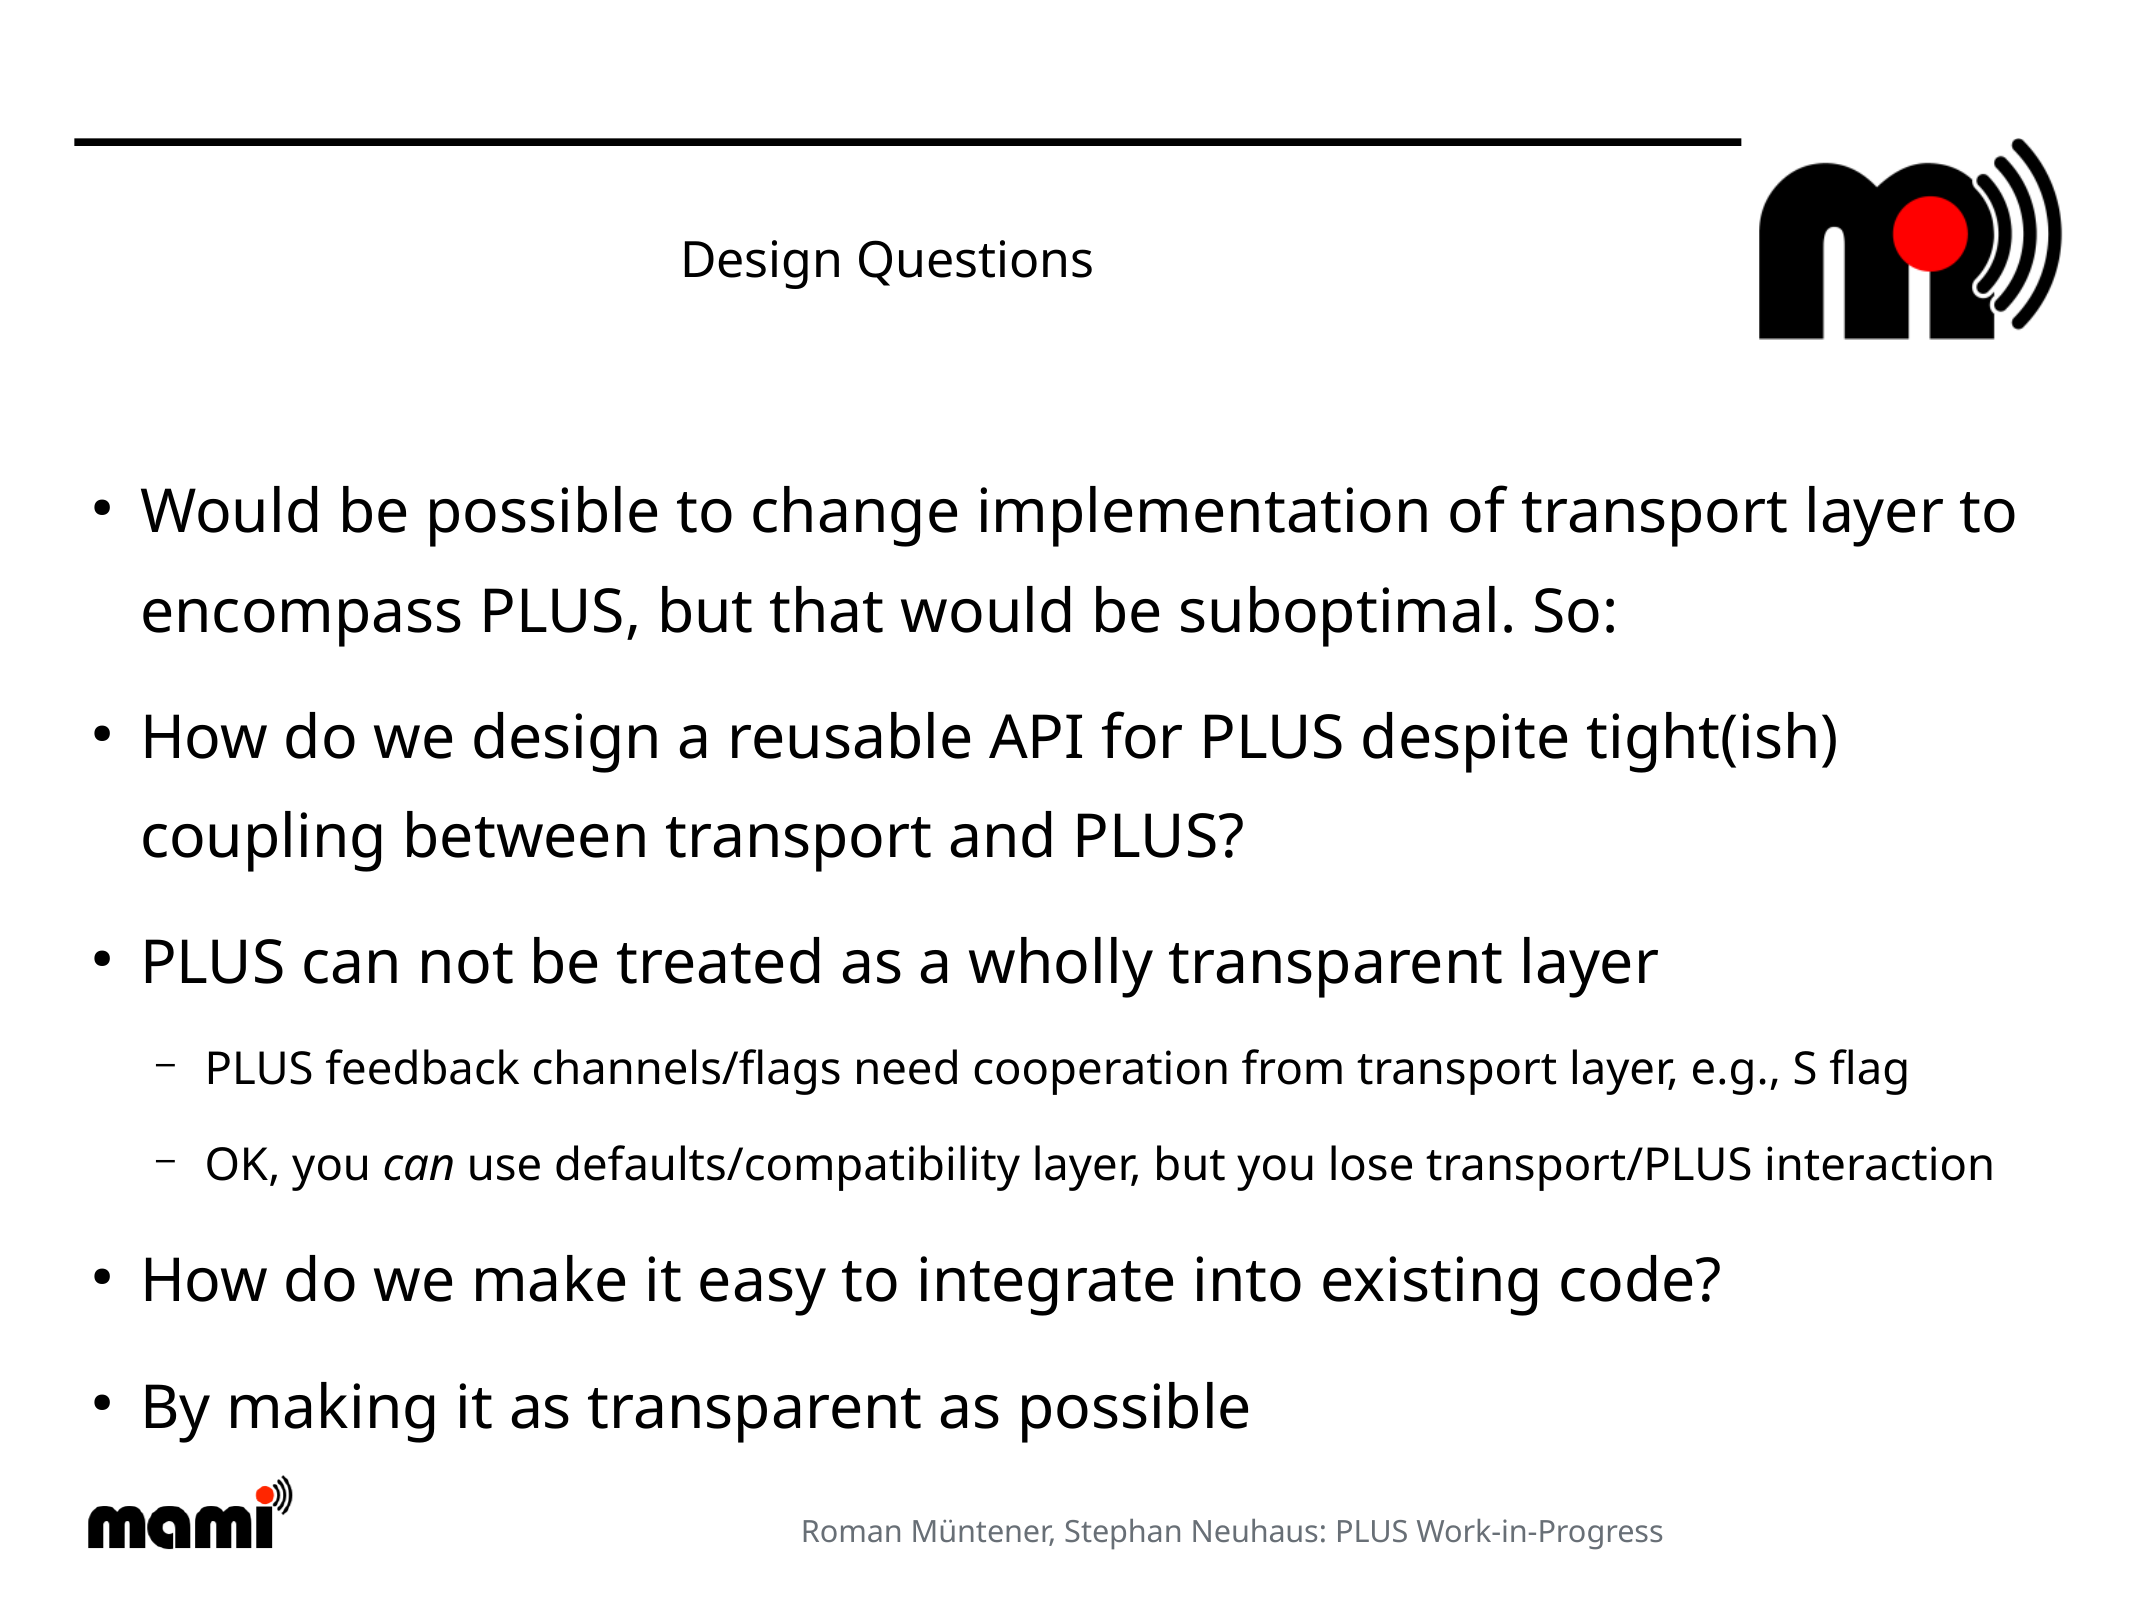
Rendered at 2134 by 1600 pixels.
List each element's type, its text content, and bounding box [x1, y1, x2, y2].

picture [86, 1473, 294, 1552]
list Would be possible to change implementation of transport layer to encompass PLUS, but that would be suboptimal. So: How do we design a reusable API for PLUS despite tight(ish) coupling between transport and PLUS? PLUS can not be treated as a wholly transparent layer PLUS feedback channels/flags need cooperation from transport layer, e.g., S flag OK, you can use defaults/compatibility layer, but you lose transport/PLUS interaction How do we make it easy to integrate into existing code? By making it as transparent as possible [75, 451, 2053, 1462]
title Design Questions [75, 144, 1700, 372]
picture [1758, 138, 2065, 340]
